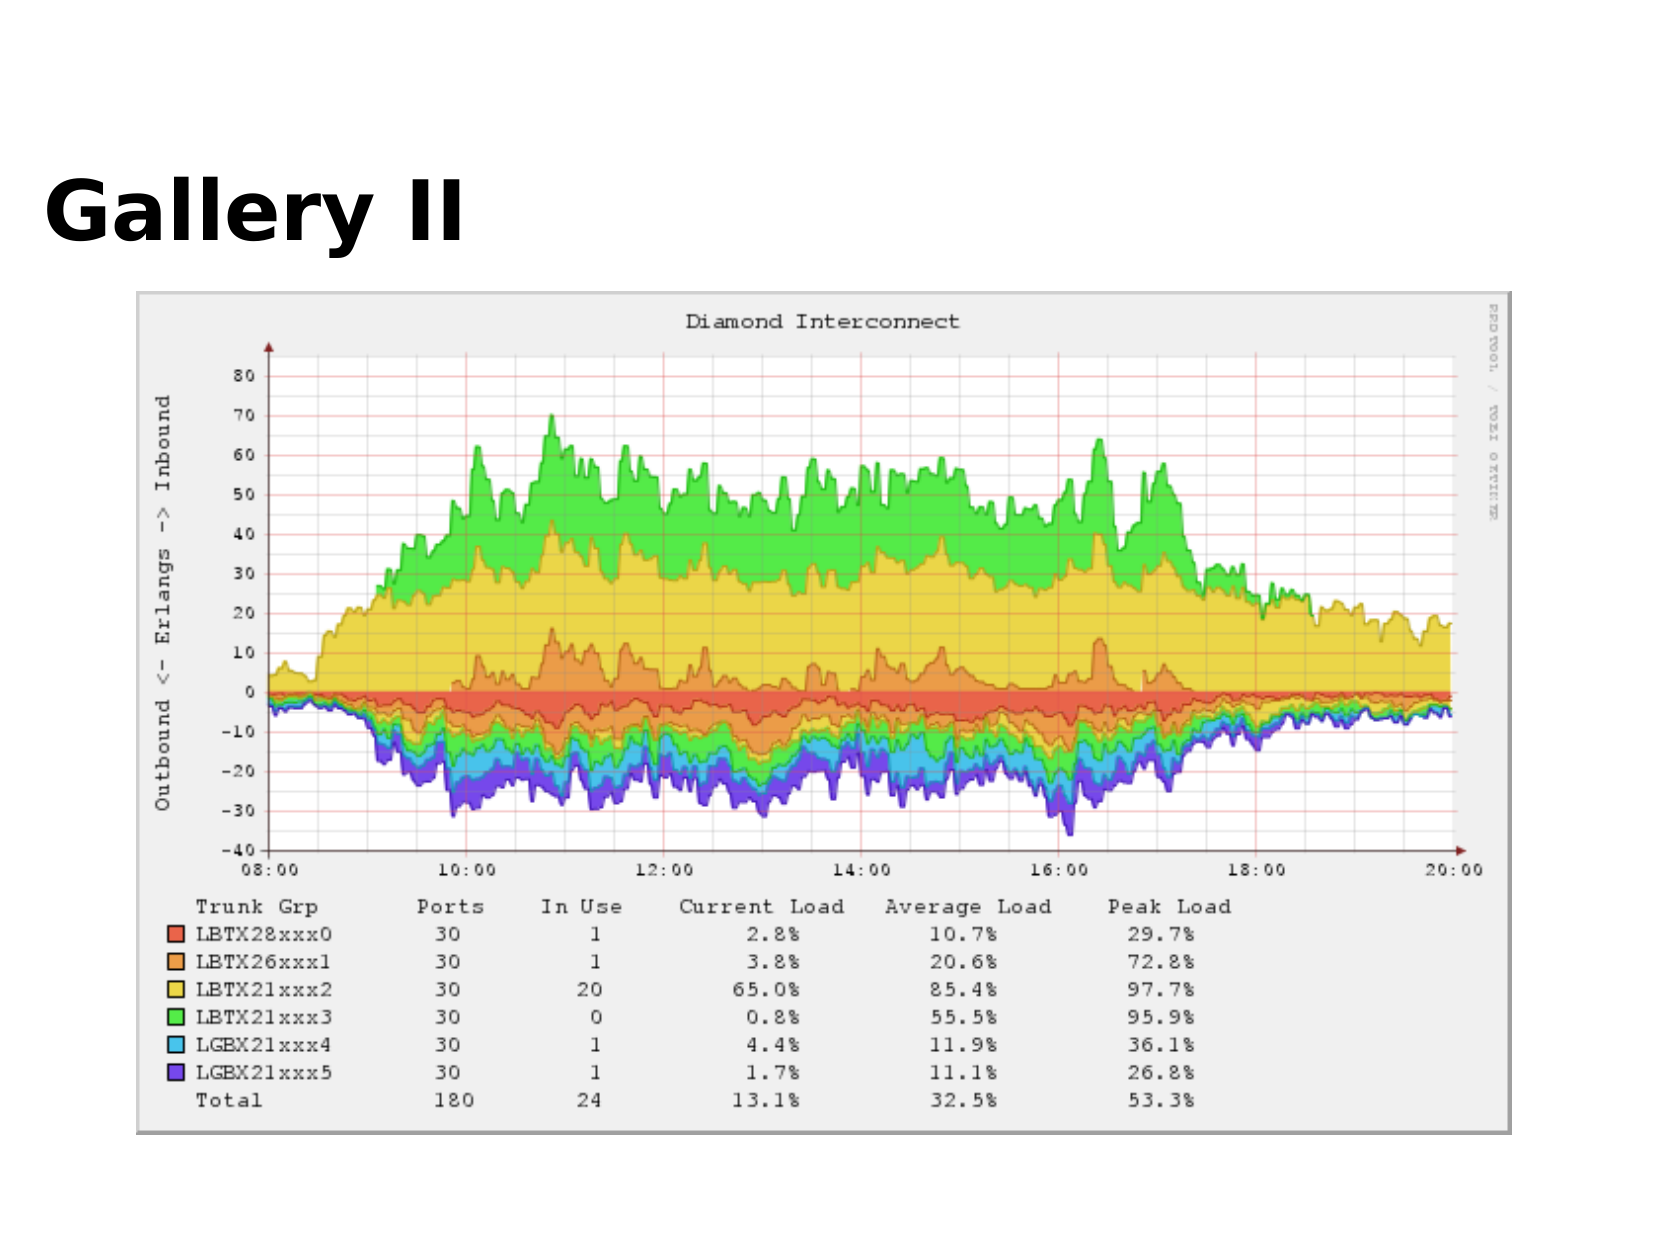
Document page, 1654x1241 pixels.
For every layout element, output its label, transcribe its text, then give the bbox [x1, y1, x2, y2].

title Gallery II [43, 144, 1581, 280]
picture [136, 291, 1512, 1135]
